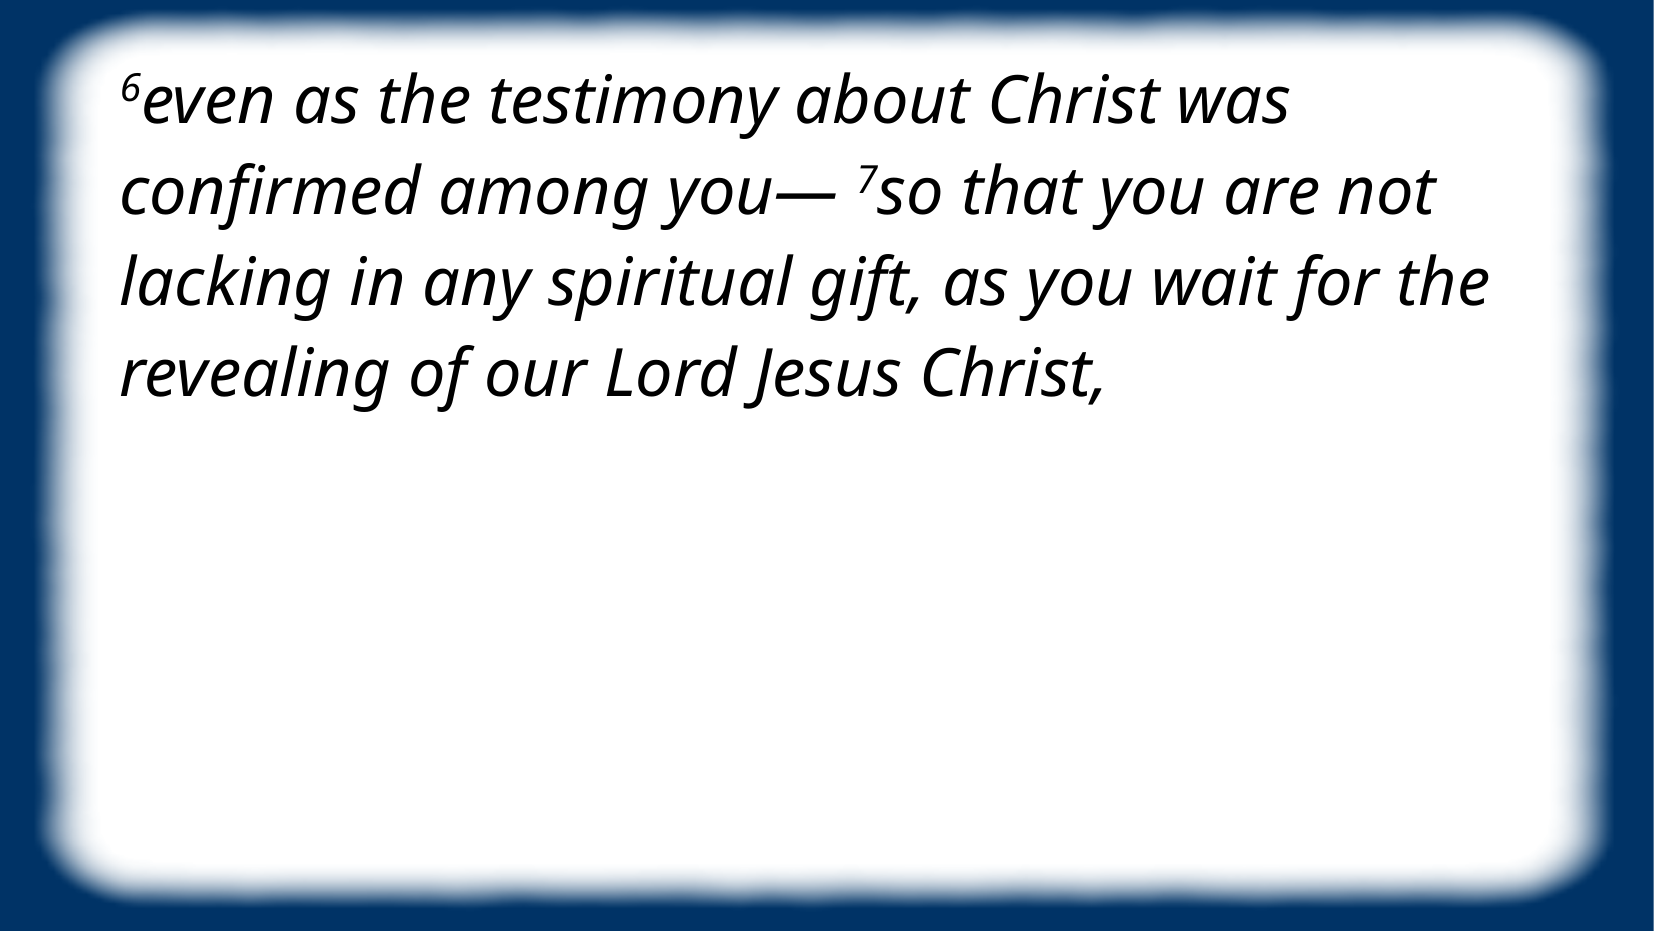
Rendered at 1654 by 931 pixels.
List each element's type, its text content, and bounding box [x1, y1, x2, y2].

text_box 6even as the testimony about Christ was confirmed among you— 7so that you are not lacking in any spiritual gift, as you wait for the revealing of our Lord Jesus Christ, [105, 45, 1546, 415]
picture [0, 0, 1654, 931]
